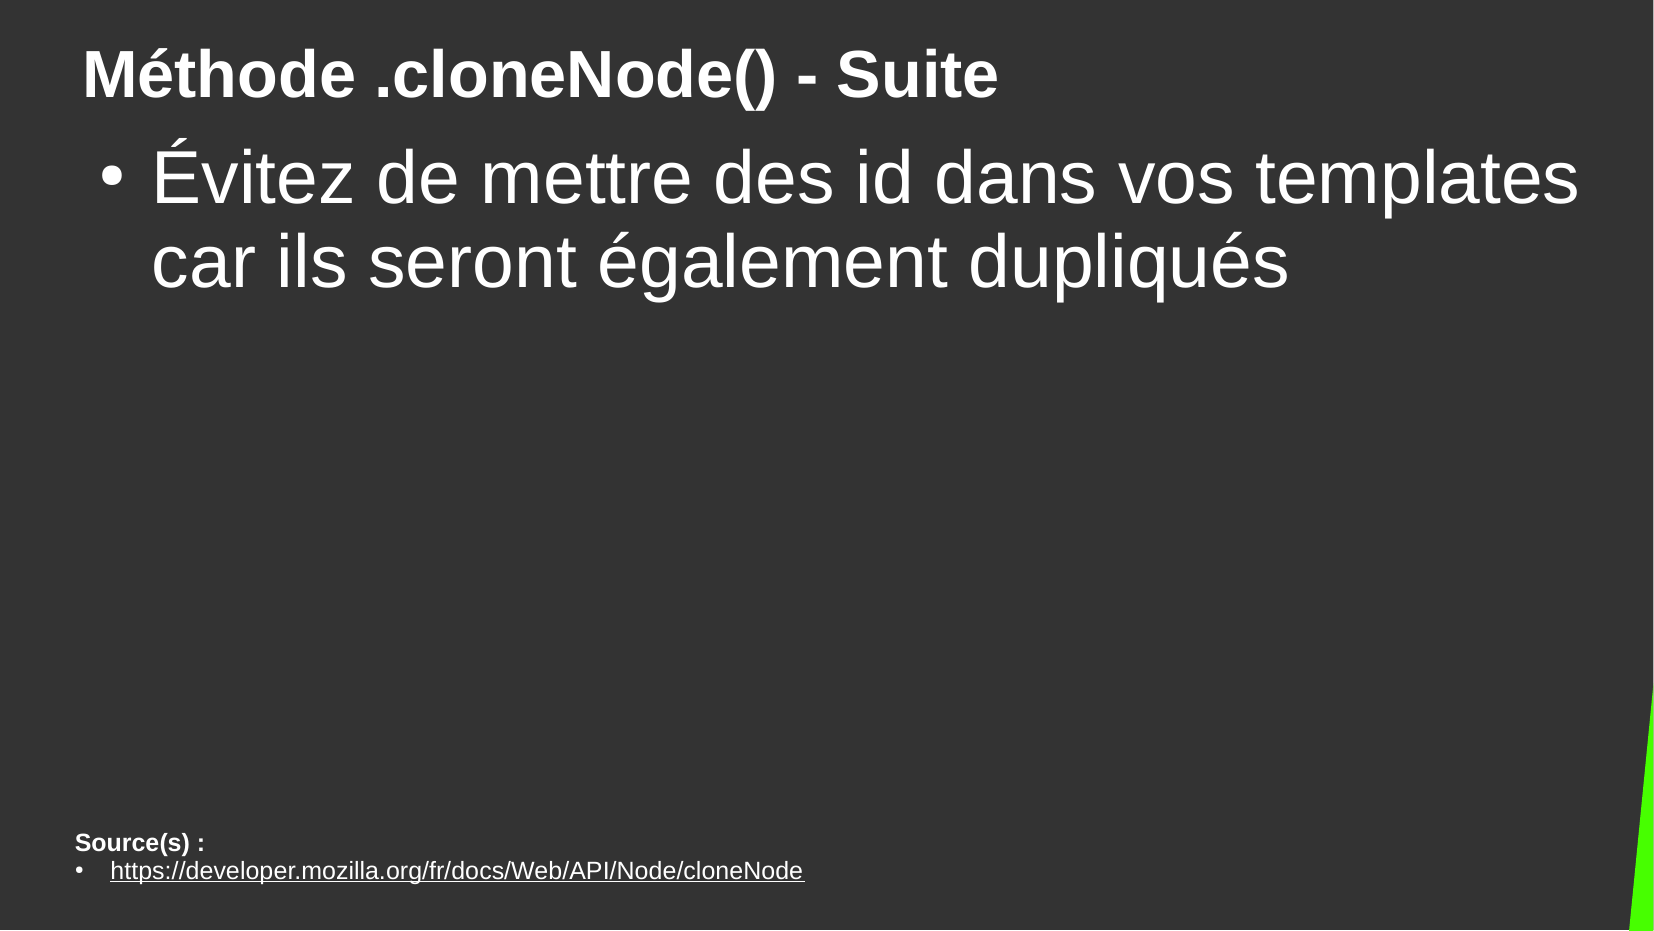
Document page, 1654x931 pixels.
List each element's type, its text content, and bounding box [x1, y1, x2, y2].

list Évitez de mettre des id dans vos templates car ils seront également dupliqués [80, 135, 1619, 768]
text_box Source(s) : https://developer.mozilla.org/fr/docs/Web/API/Node/cloneNode [60, 821, 1546, 931]
text_box [1629, 677, 1654, 931]
title Méthode .cloneNode() - Suite [82, 37, 1571, 112]
